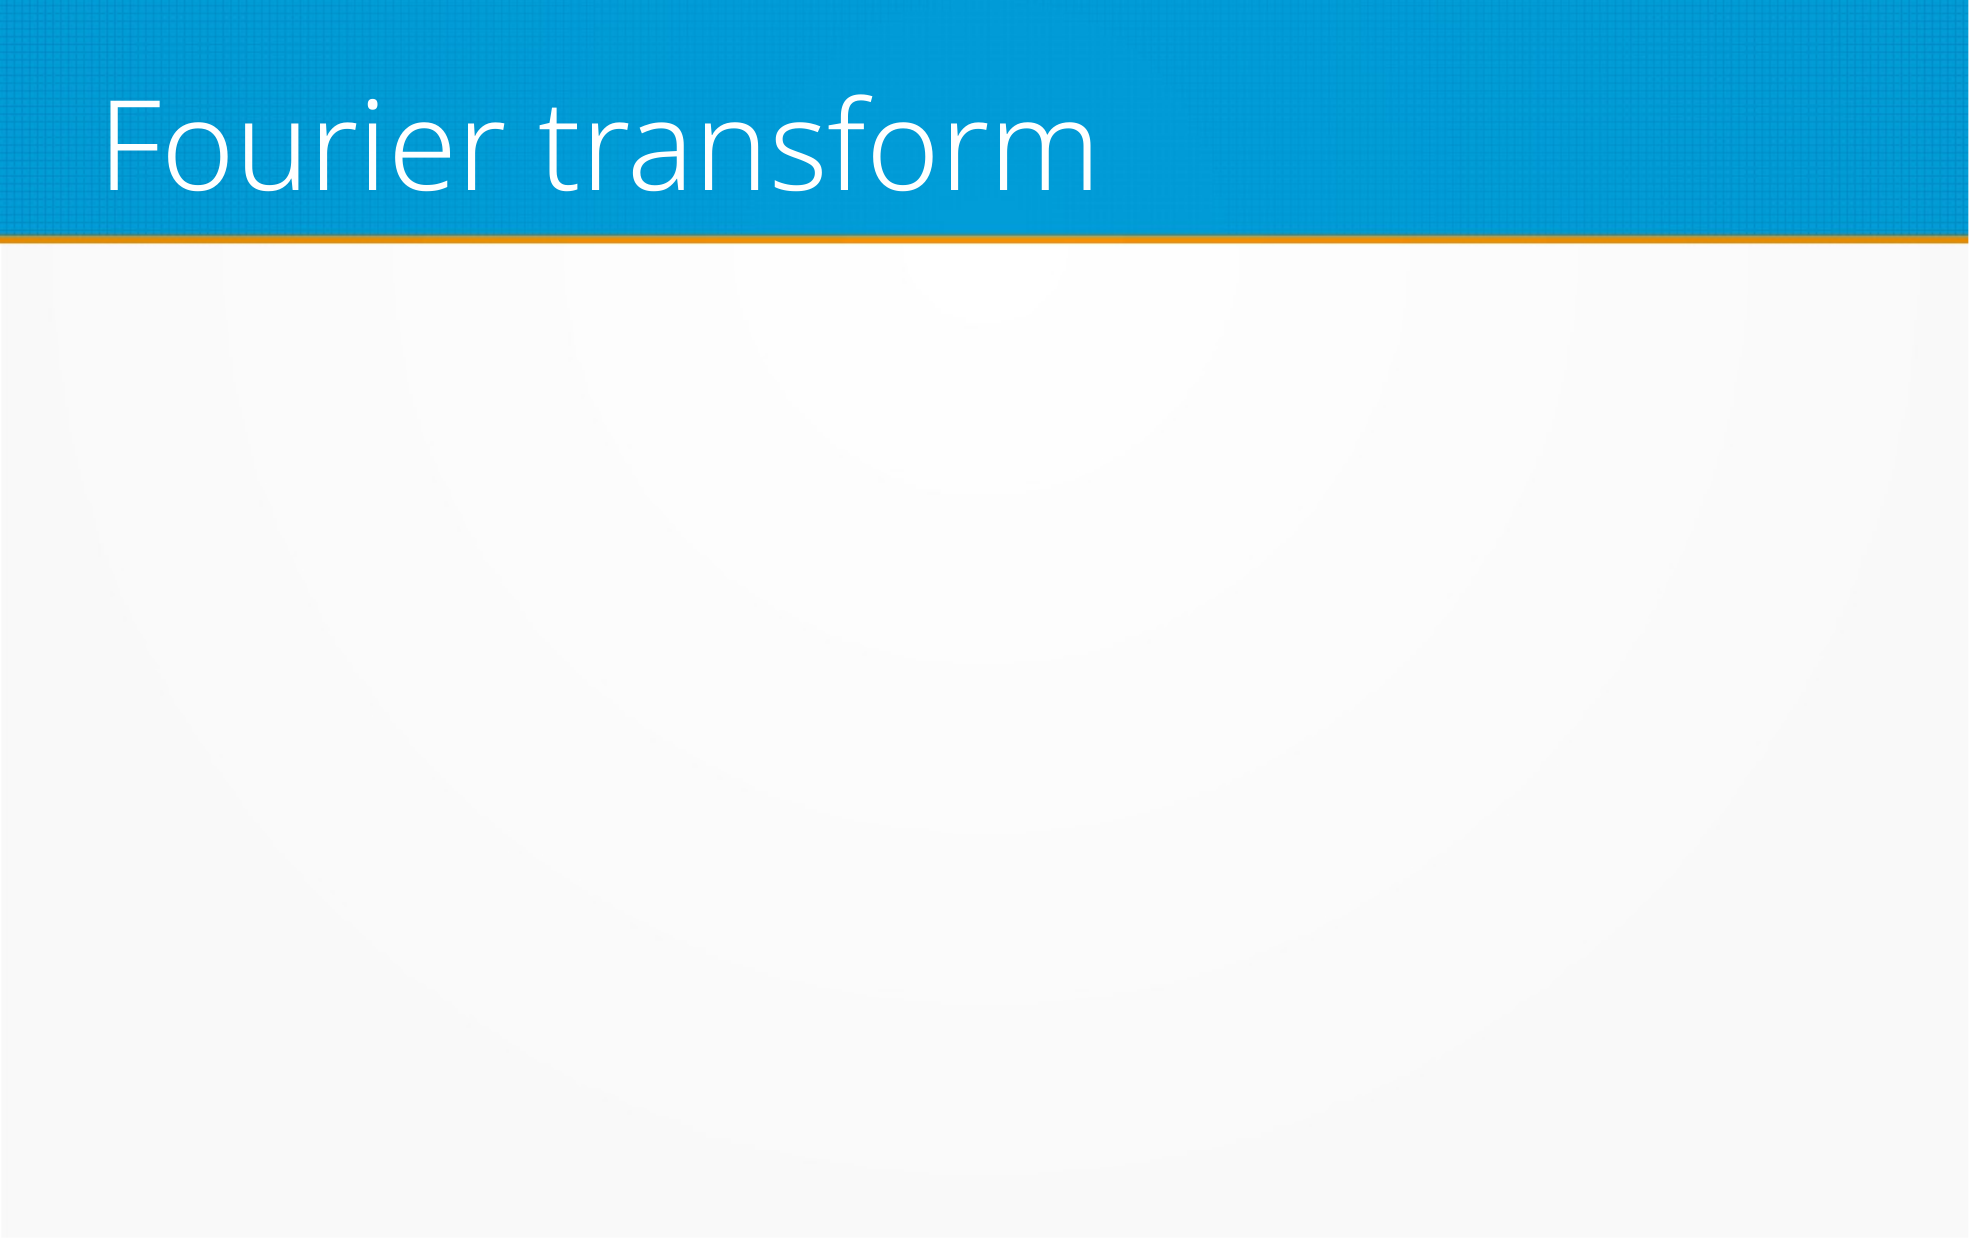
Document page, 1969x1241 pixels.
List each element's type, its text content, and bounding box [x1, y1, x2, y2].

picture [0, 233, 1969, 1241]
title Fourier transform [98, 19, 1870, 227]
